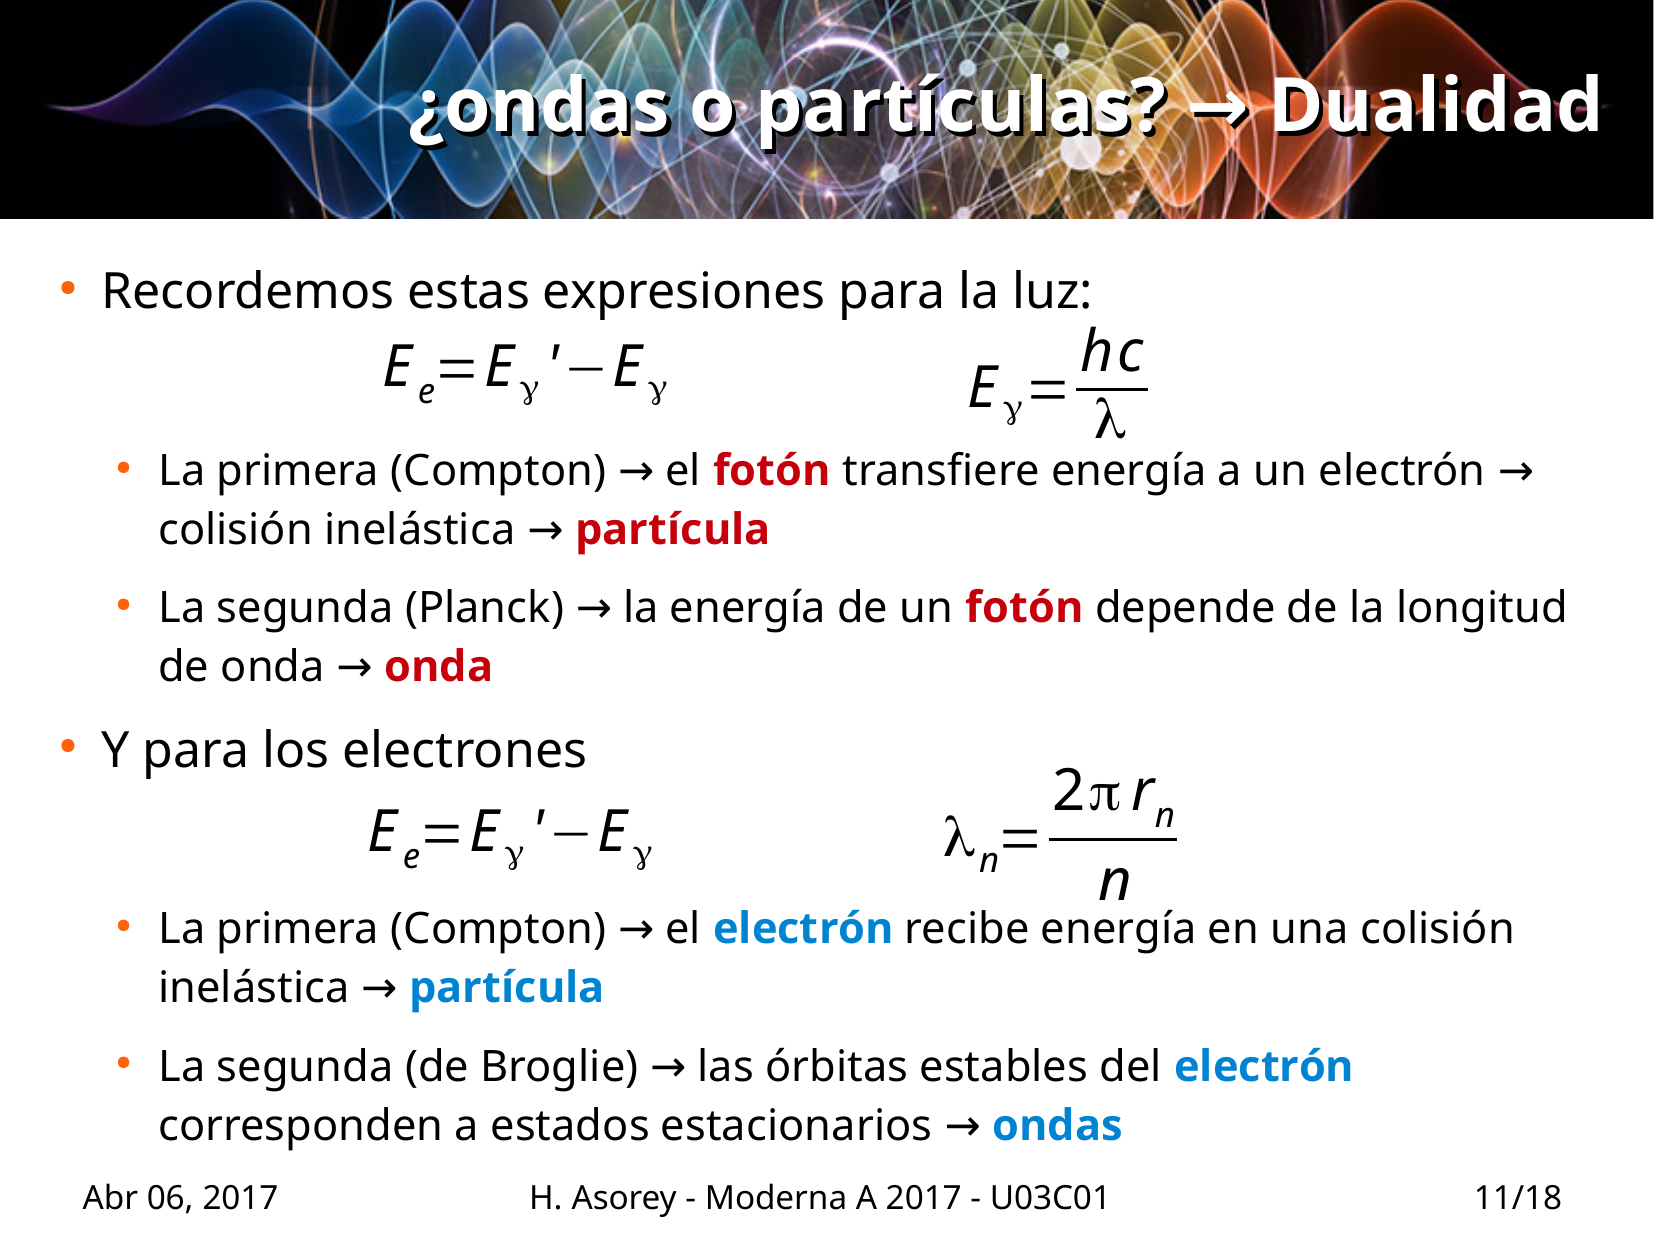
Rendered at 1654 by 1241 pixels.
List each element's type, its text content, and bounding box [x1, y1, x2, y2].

title ¿ondas o partículas? → Dualidad [45, 15, 1606, 191]
chart [359, 795, 661, 877]
chart [935, 753, 1186, 916]
list Recordemos estas expresiones para la luz: La primera (Compton) → el fotón transfiere energía a un electrón → colisión inelástica → partícula La segunda (Planck) → la energía de un fotón depende de la longitud de onda → onda Y para los electrones La primera (Compton) → el electrón recibe energía en una colisión inelástica → partícula La segunda (de Broglie) → las órbitas estables del electrón corresponden a estados estacionarios → ondas [45, 255, 1606, 1156]
chart [374, 330, 676, 412]
chart [960, 315, 1157, 442]
picture [0, 0, 1654, 219]
